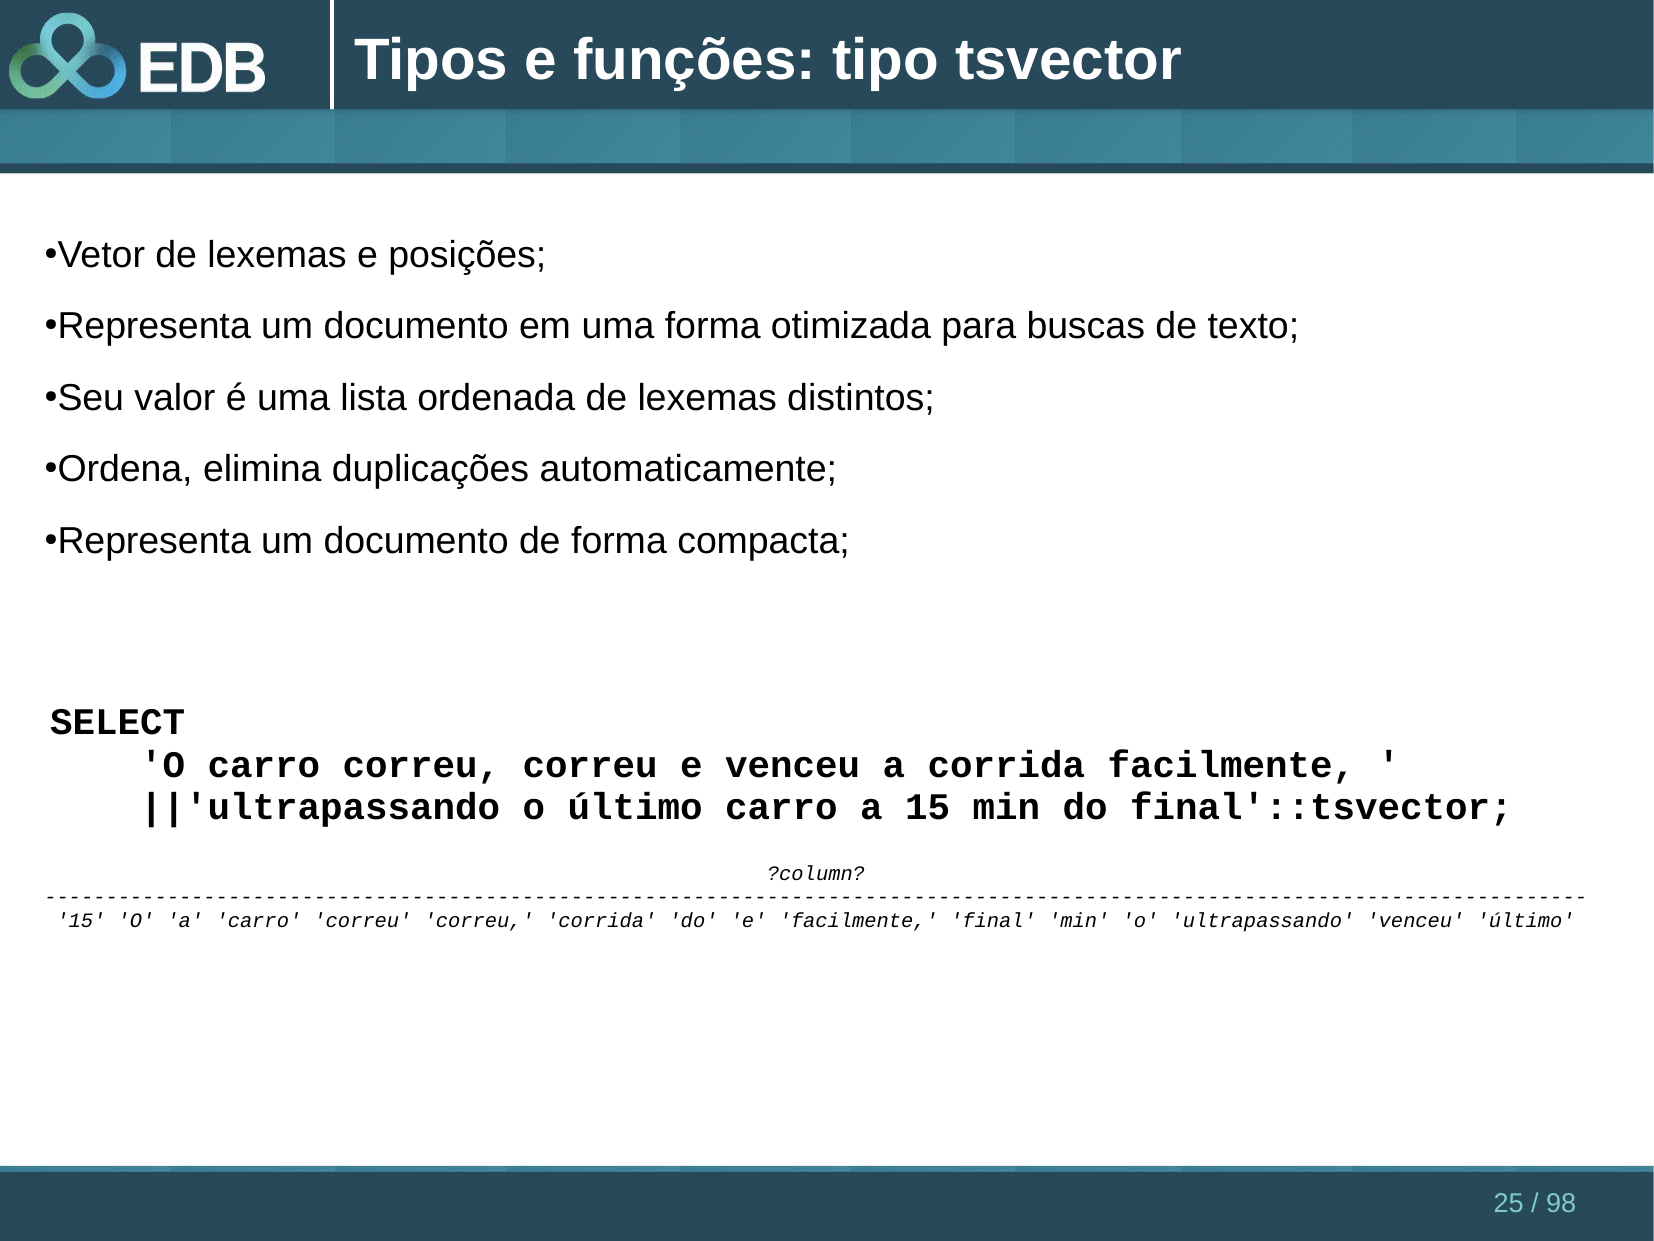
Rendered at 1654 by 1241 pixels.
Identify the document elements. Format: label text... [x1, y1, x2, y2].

title Tipos e funções: tipo tsvector [354, 26, 1595, 92]
text_box ?column? ------------------------------------------------------------------------------------------------------------------------------ '15' 'O' 'a' 'carro' 'correu' 'correu,' 'corrida' 'do' 'e' 'facilmente,' 'final' 'min' 'o' 'ultrapassando' 'venceu' 'último' [29, 856, 1625, 958]
picture [0, 0, 1654, 1241]
text_box SELECT 'O carro correu, correu e venceu a corrida facilmente, ' ||'ultrapassando o último carro a 15 min do final'::tsvector; [35, 696, 1595, 839]
text_box Vetor de lexemas e posições; Representa um documento em uma forma otimizada para buscas de texto; Seu valor é uma lista ordenada de lexemas distintos; Ordena, elimina duplicações automaticamente; Representa um documento de forma compacta; [29, 226, 1595, 569]
